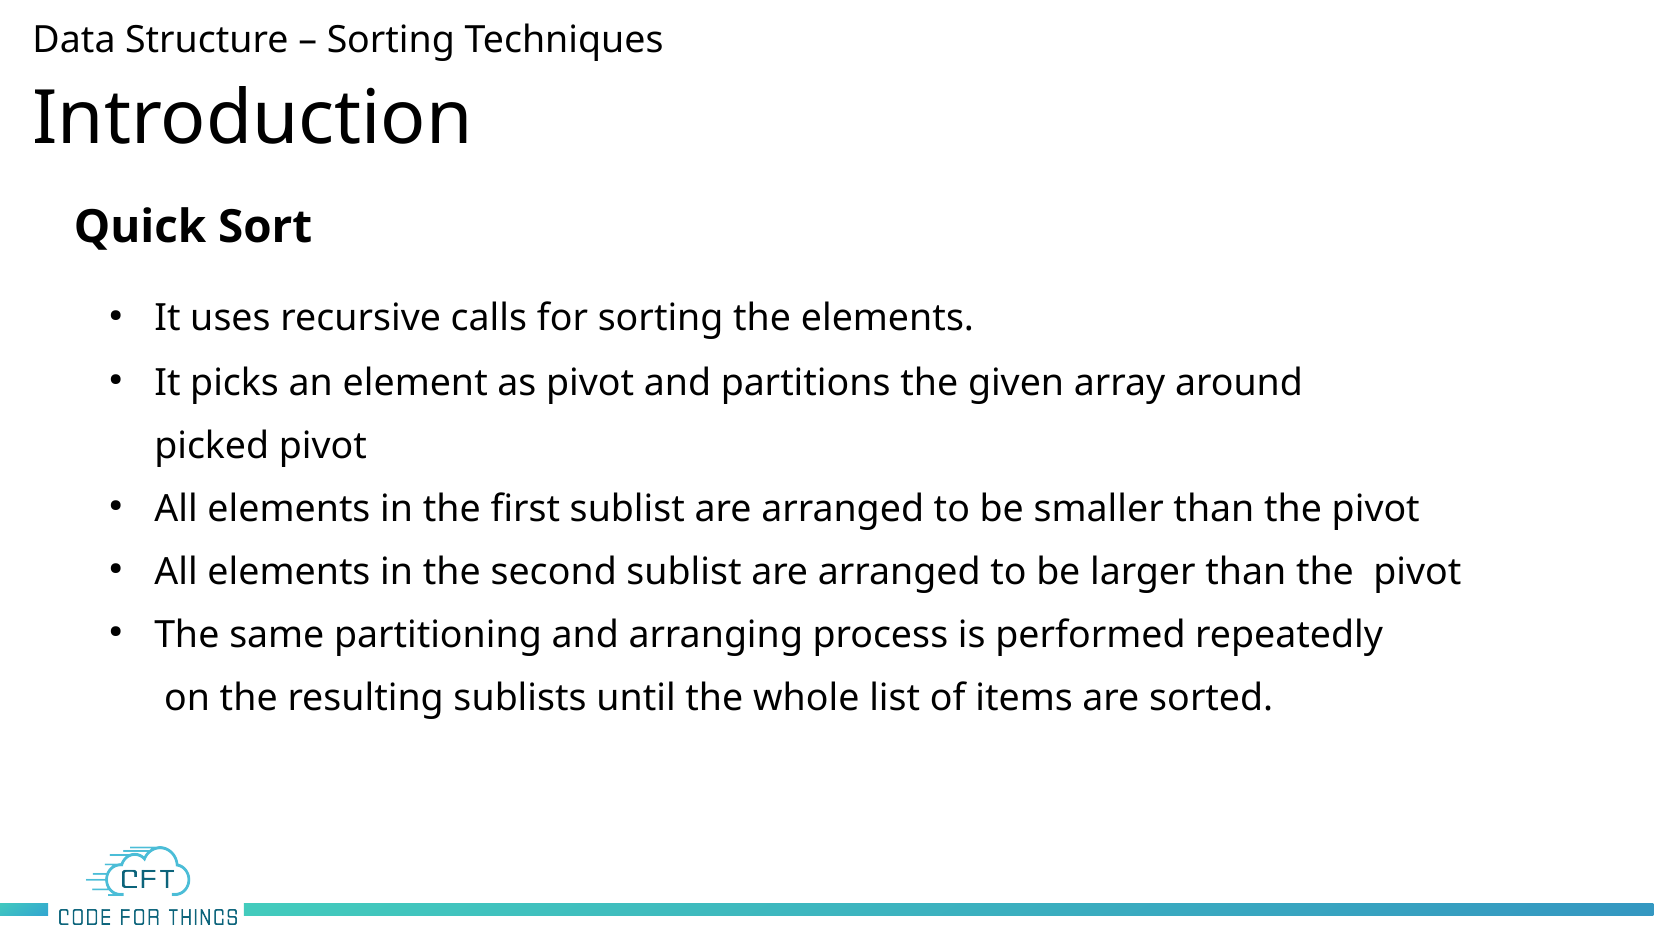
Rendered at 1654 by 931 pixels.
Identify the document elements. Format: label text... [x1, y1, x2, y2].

text_box It picks an element as pivot and partitions the given array around picked pivot All elements in the first sublist are arranged to be smaller than the pivot All elements in the second sublist are arranged to be larger than the pivot The same partitioning and arranging process is performed repeatedly on the resulting sublists until the whole list of items are sorted. [94, 348, 1654, 756]
title Data Structure – Sorting Techniques Introduction [32, 12, 1184, 166]
text_box It uses recursive calls for sorting the elements. [94, 283, 1134, 348]
picture [59, 846, 237, 925]
text_box Quick Sort [47, 185, 556, 254]
